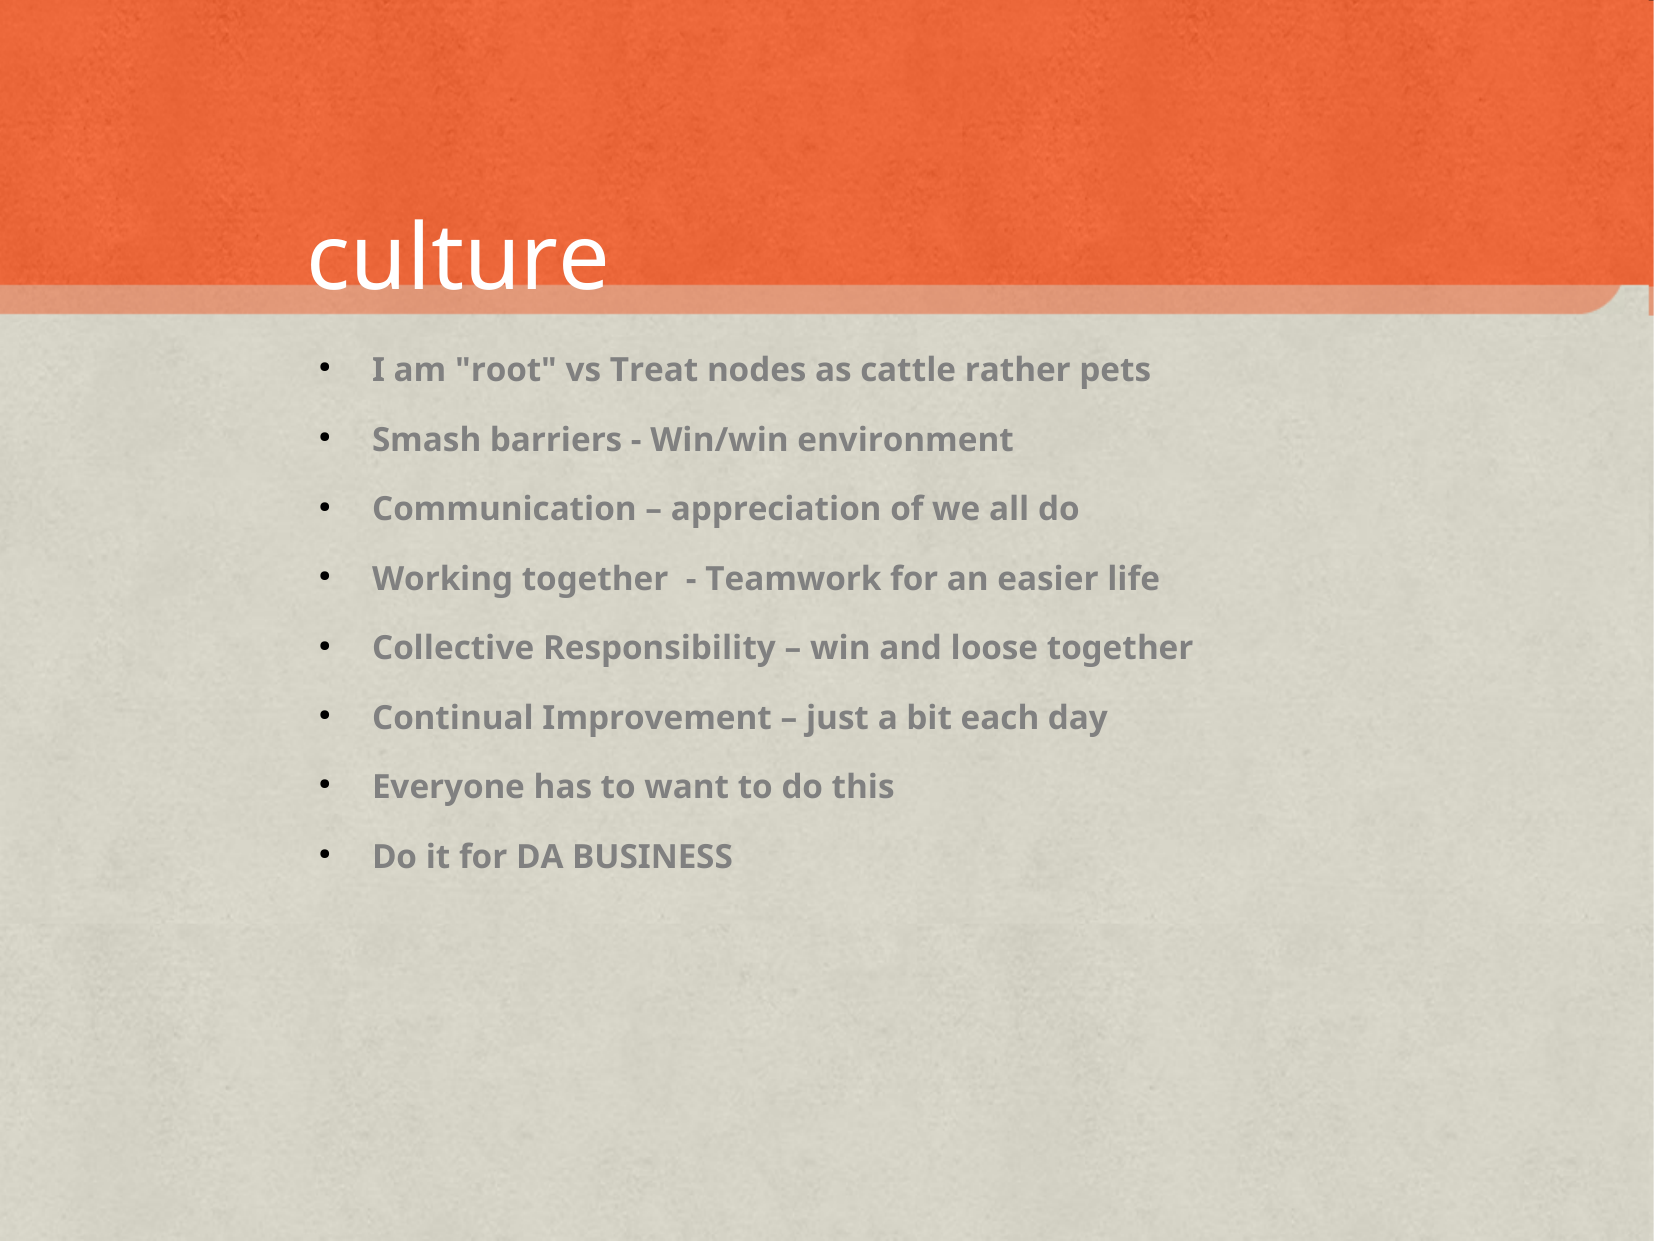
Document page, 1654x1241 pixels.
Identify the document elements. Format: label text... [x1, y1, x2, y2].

title culture [306, 189, 1654, 318]
list I am "root" vs Treat nodes as cattle rather pets Smash barriers - Win/win environment Communication – appreciation of we all do Working together - Teamwork for an easier life Collective Responsibility – win and loose together Continual Improvement – just a bit each day Everyone has to want to do this Do it for DA BUSINESS [301, 348, 1654, 1068]
picture [0, 0, 1654, 1241]
